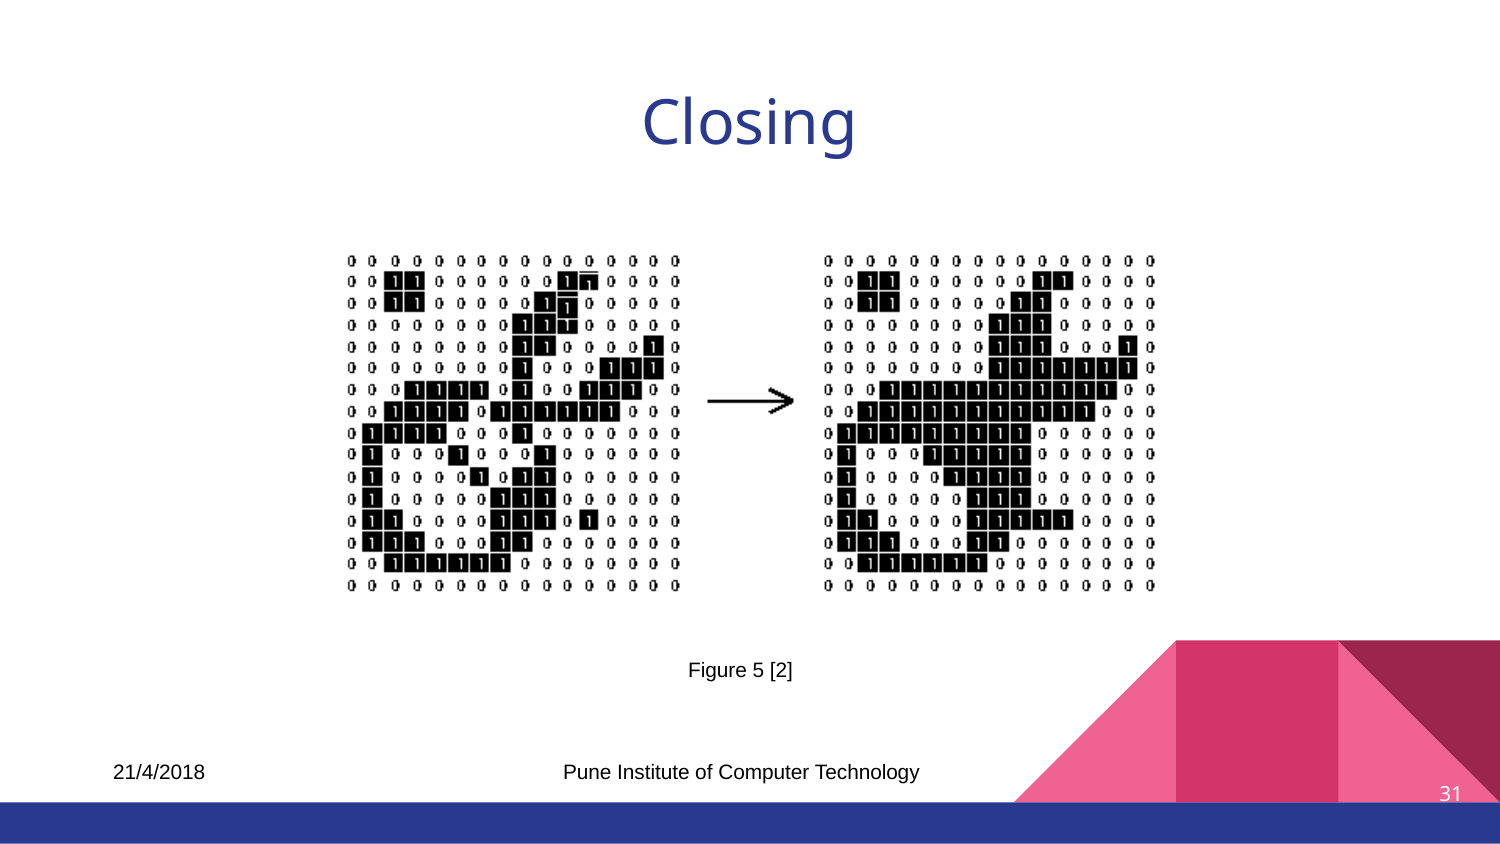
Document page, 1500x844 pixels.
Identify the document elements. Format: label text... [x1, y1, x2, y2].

text_box Figure 5 [2] [618, 641, 864, 687]
slide_number <number> [1387, 762, 1478, 828]
title Closing [51, 67, 1449, 167]
picture [339, 248, 1161, 596]
